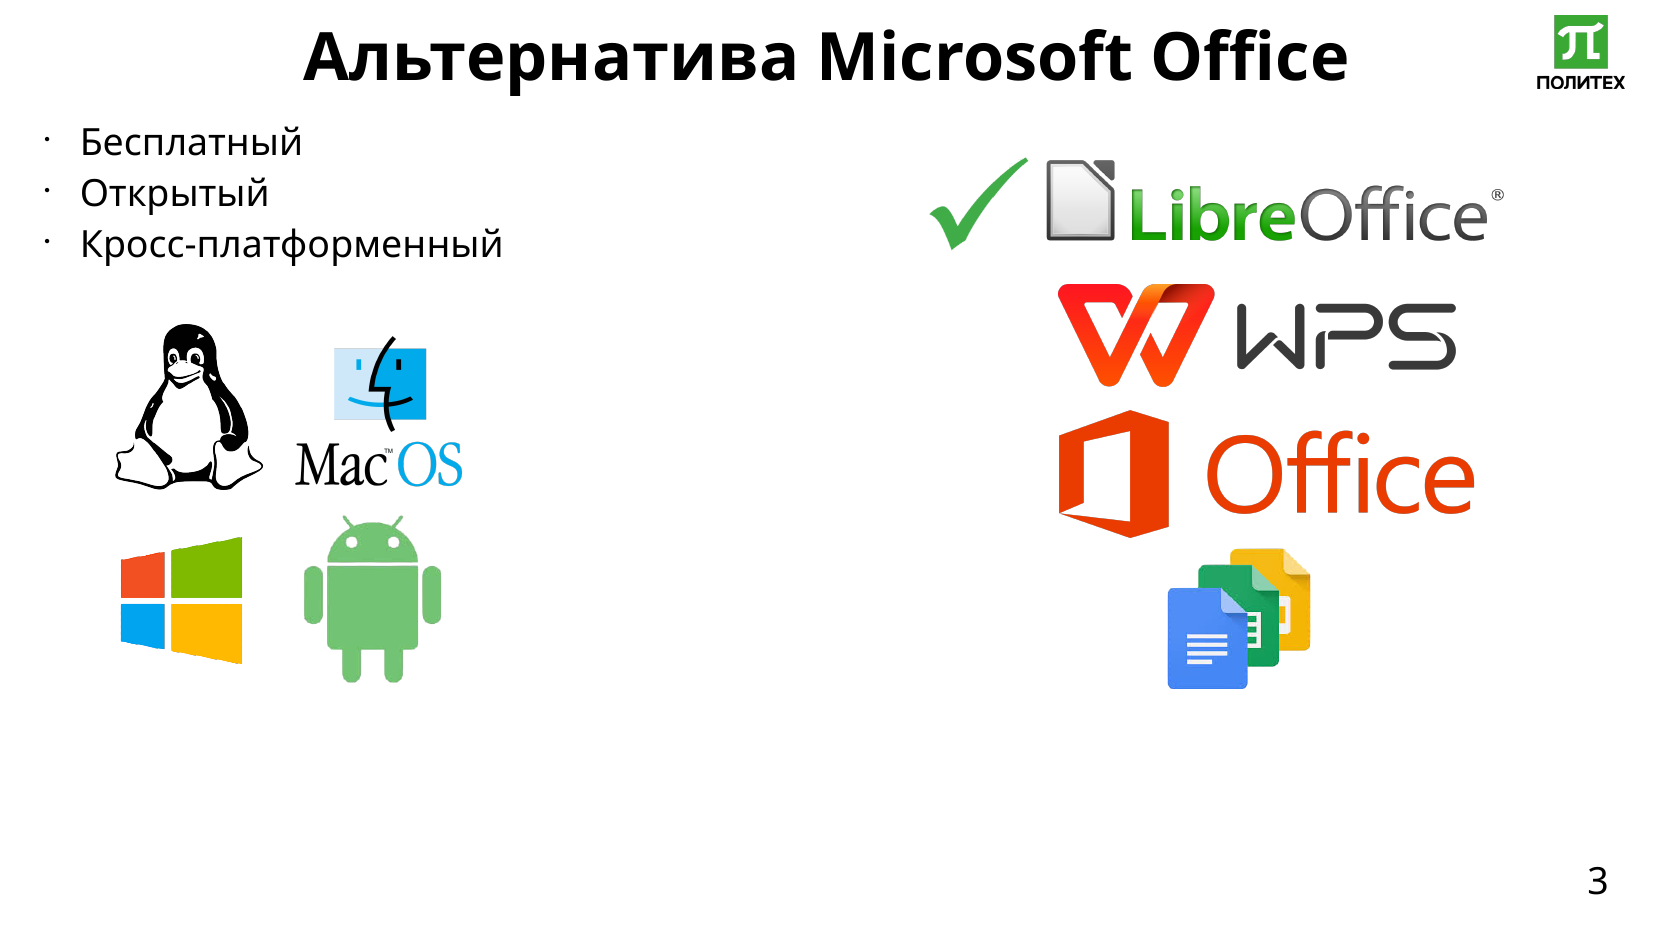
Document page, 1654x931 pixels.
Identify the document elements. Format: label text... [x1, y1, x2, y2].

picture [1058, 409, 1475, 709]
text_box Бесплатный Открытый Кросс-платформенный [29, 108, 562, 298]
picture [904, 130, 1512, 278]
text_box <номер> [1572, 847, 1654, 931]
picture [88, 324, 502, 739]
picture [1058, 284, 1457, 387]
picture [1537, 15, 1625, 89]
text_box Альтернатива Microsoft Office [0, 1, 1654, 119]
